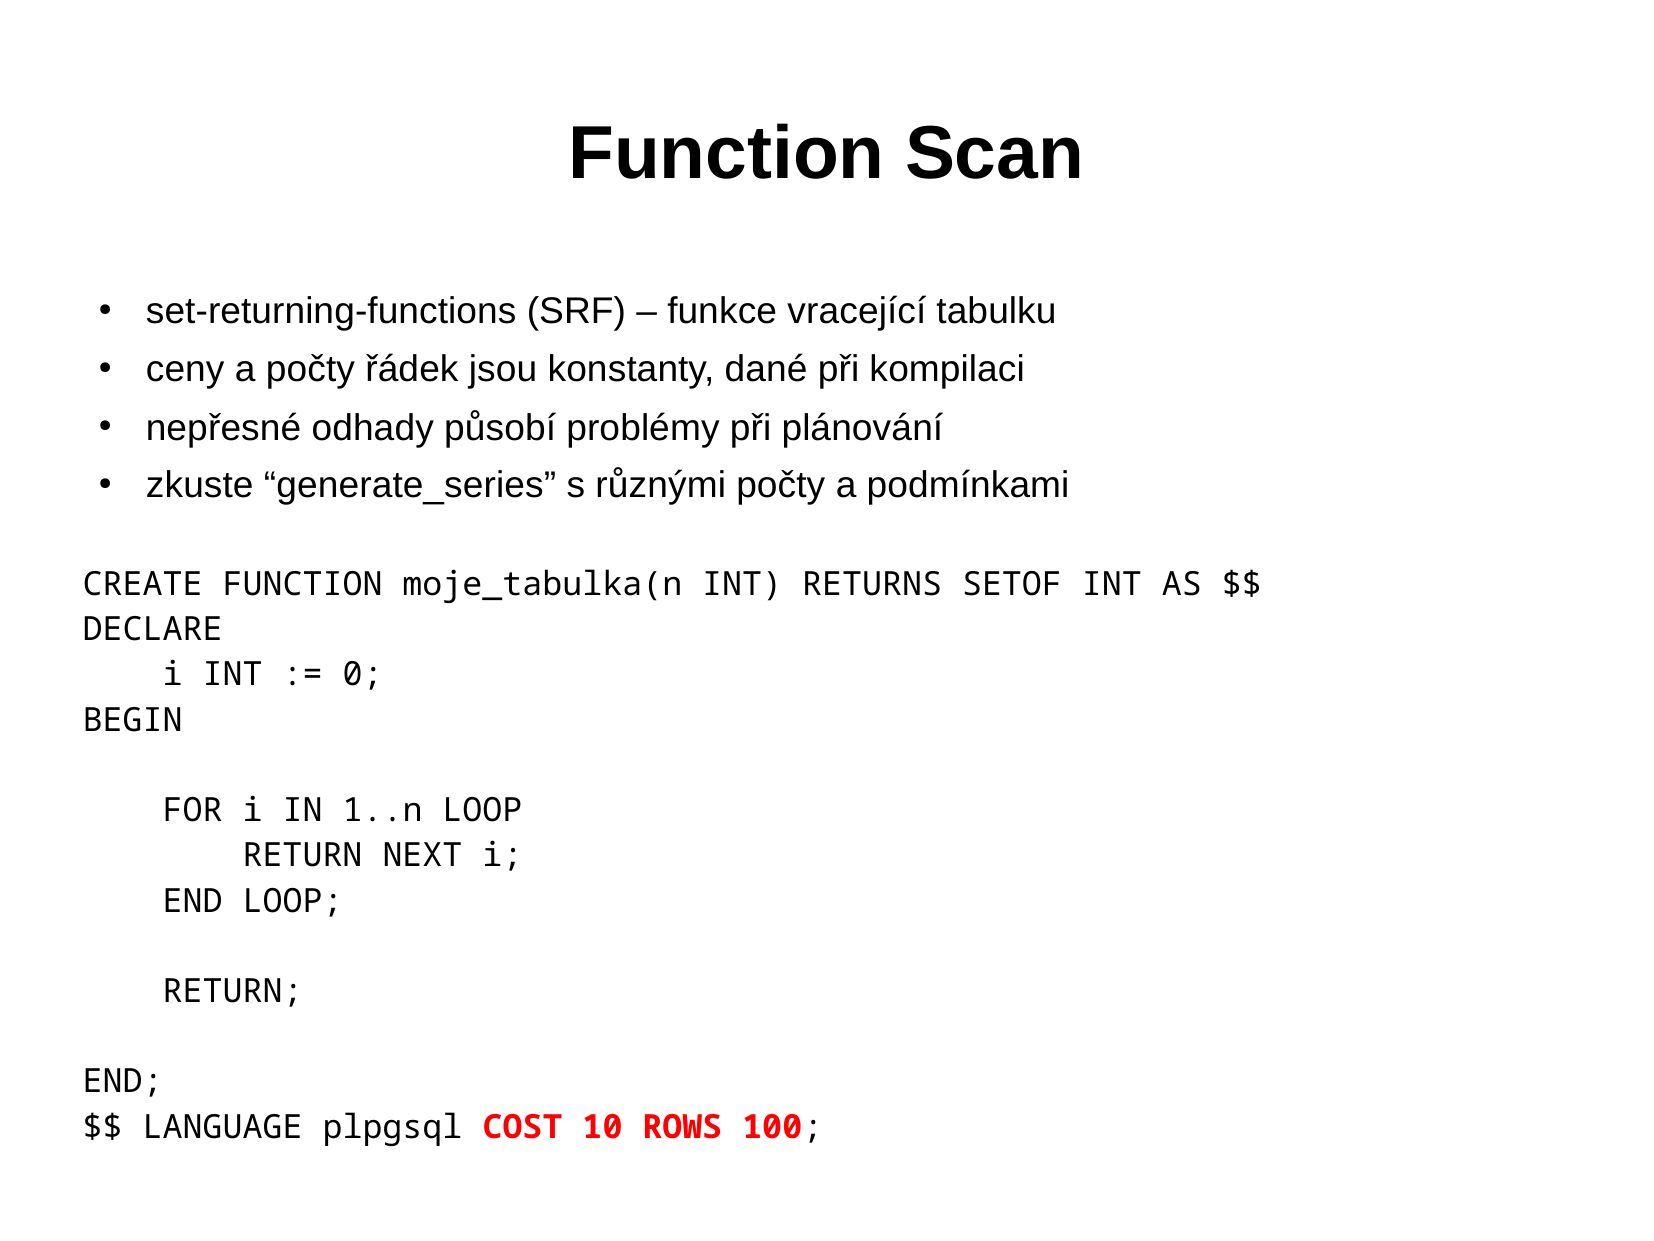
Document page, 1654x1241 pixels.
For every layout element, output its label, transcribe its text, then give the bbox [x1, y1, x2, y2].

title Function Scan [82, 49, 1571, 257]
list set-returning-functions (SRF) – funkce vracející tabulku ceny a počty řádek jsou konstanty, dané při kompilaci nepřesné odhady působí problémy při plánování zkuste “generate_series” s různými počty a podmínkami CREATE FUNCTION moje_tabulka(n INT) RETURNS SETOF INT AS $$ DECLARE i INT := 0; BEGIN FOR i IN 1..n LOOP RETURN NEXT i; END LOOP; RETURN; END; $$ LANGUAGE plpgsql COST 10 ROWS 100; [82, 290, 1538, 1156]
